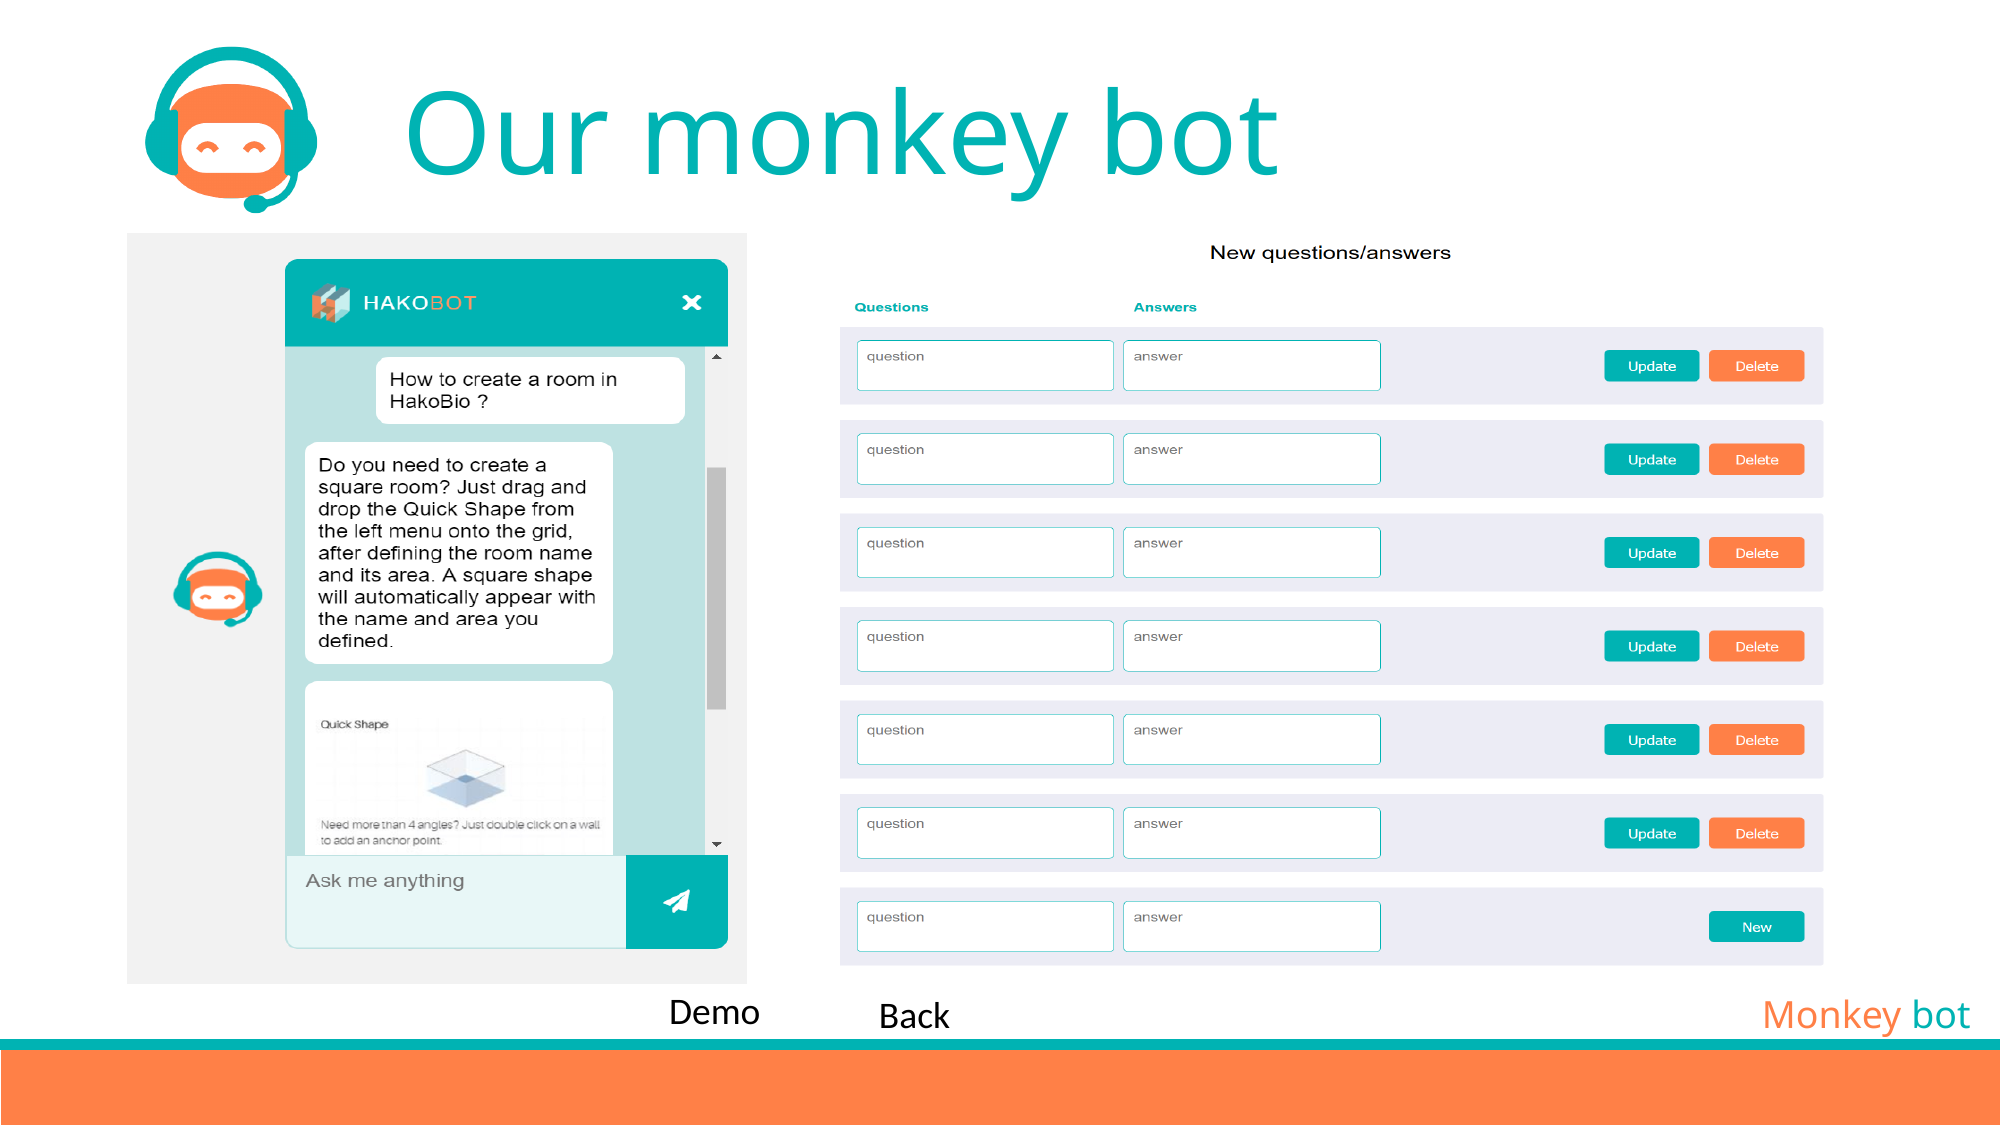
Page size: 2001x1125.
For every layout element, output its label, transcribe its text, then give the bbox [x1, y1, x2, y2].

picture [127, 25, 747, 984]
text_box Our monkey bot [387, 52, 1692, 207]
text_box Monkey bot [1746, 983, 2000, 1044]
text_box Back [855, 983, 1068, 1044]
text_box Demo [654, 979, 944, 1041]
picture [840, 233, 1832, 984]
